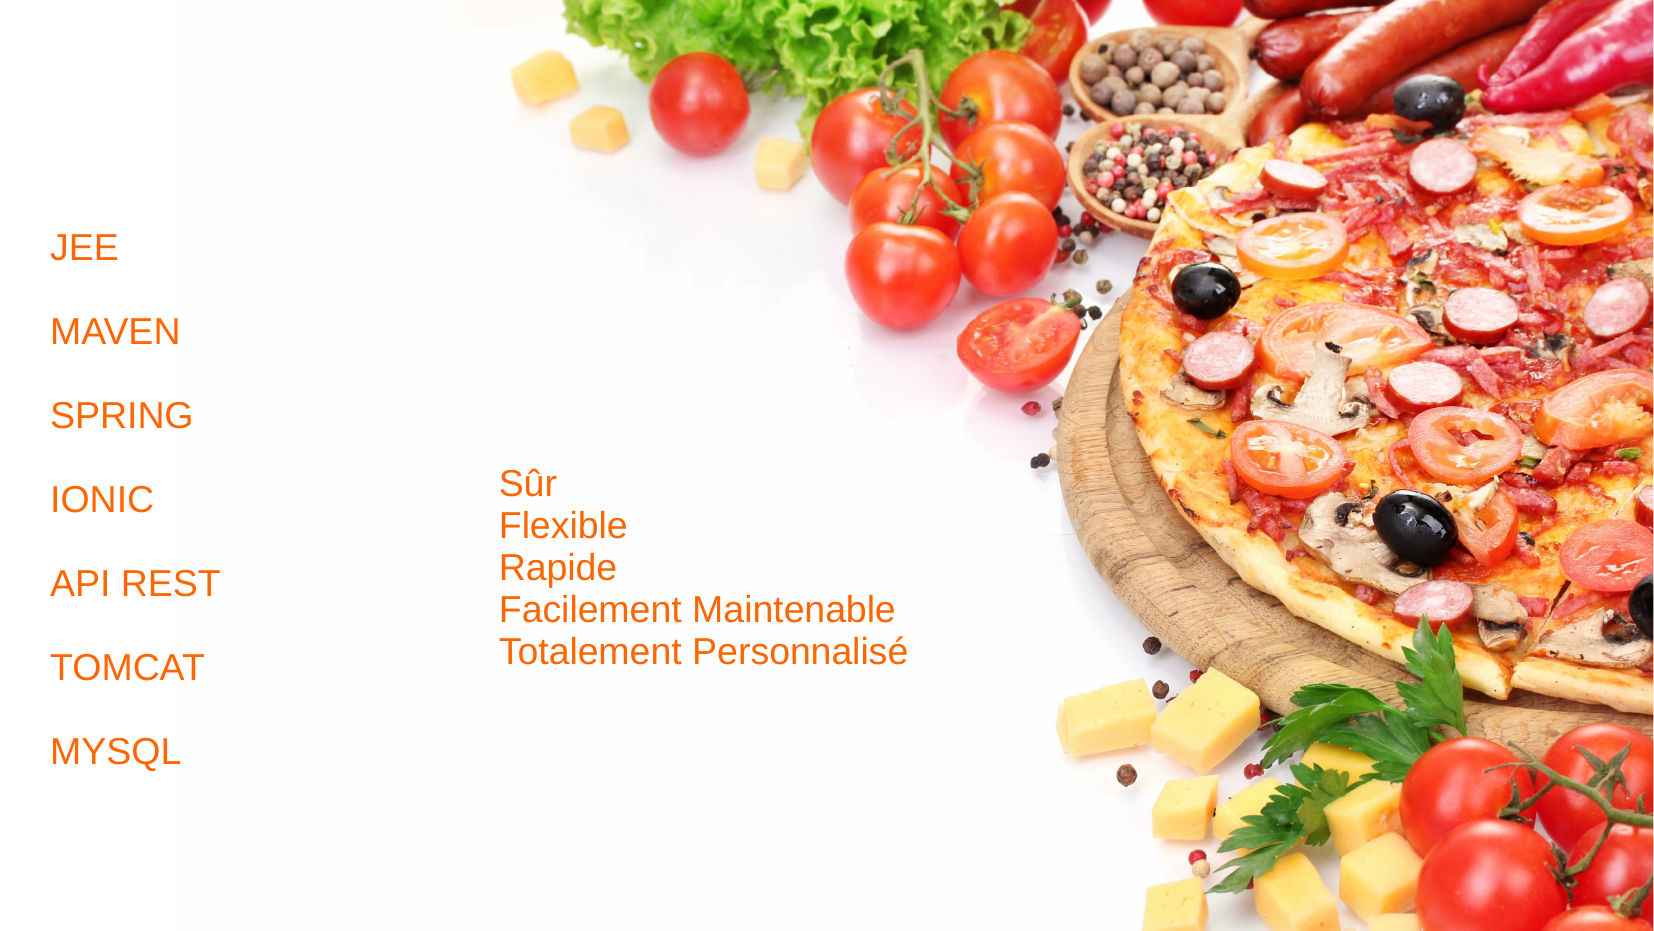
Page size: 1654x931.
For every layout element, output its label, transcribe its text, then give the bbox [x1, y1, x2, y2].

text_box Sûr Flexible Rapide Facilement Maintenable Totalement Personnalisé [484, 455, 937, 680]
text_box JEE MAVEN SPRING IONIC API REST TOMCAT MYSQL [35, 218, 488, 780]
picture [177, 0, 1654, 931]
